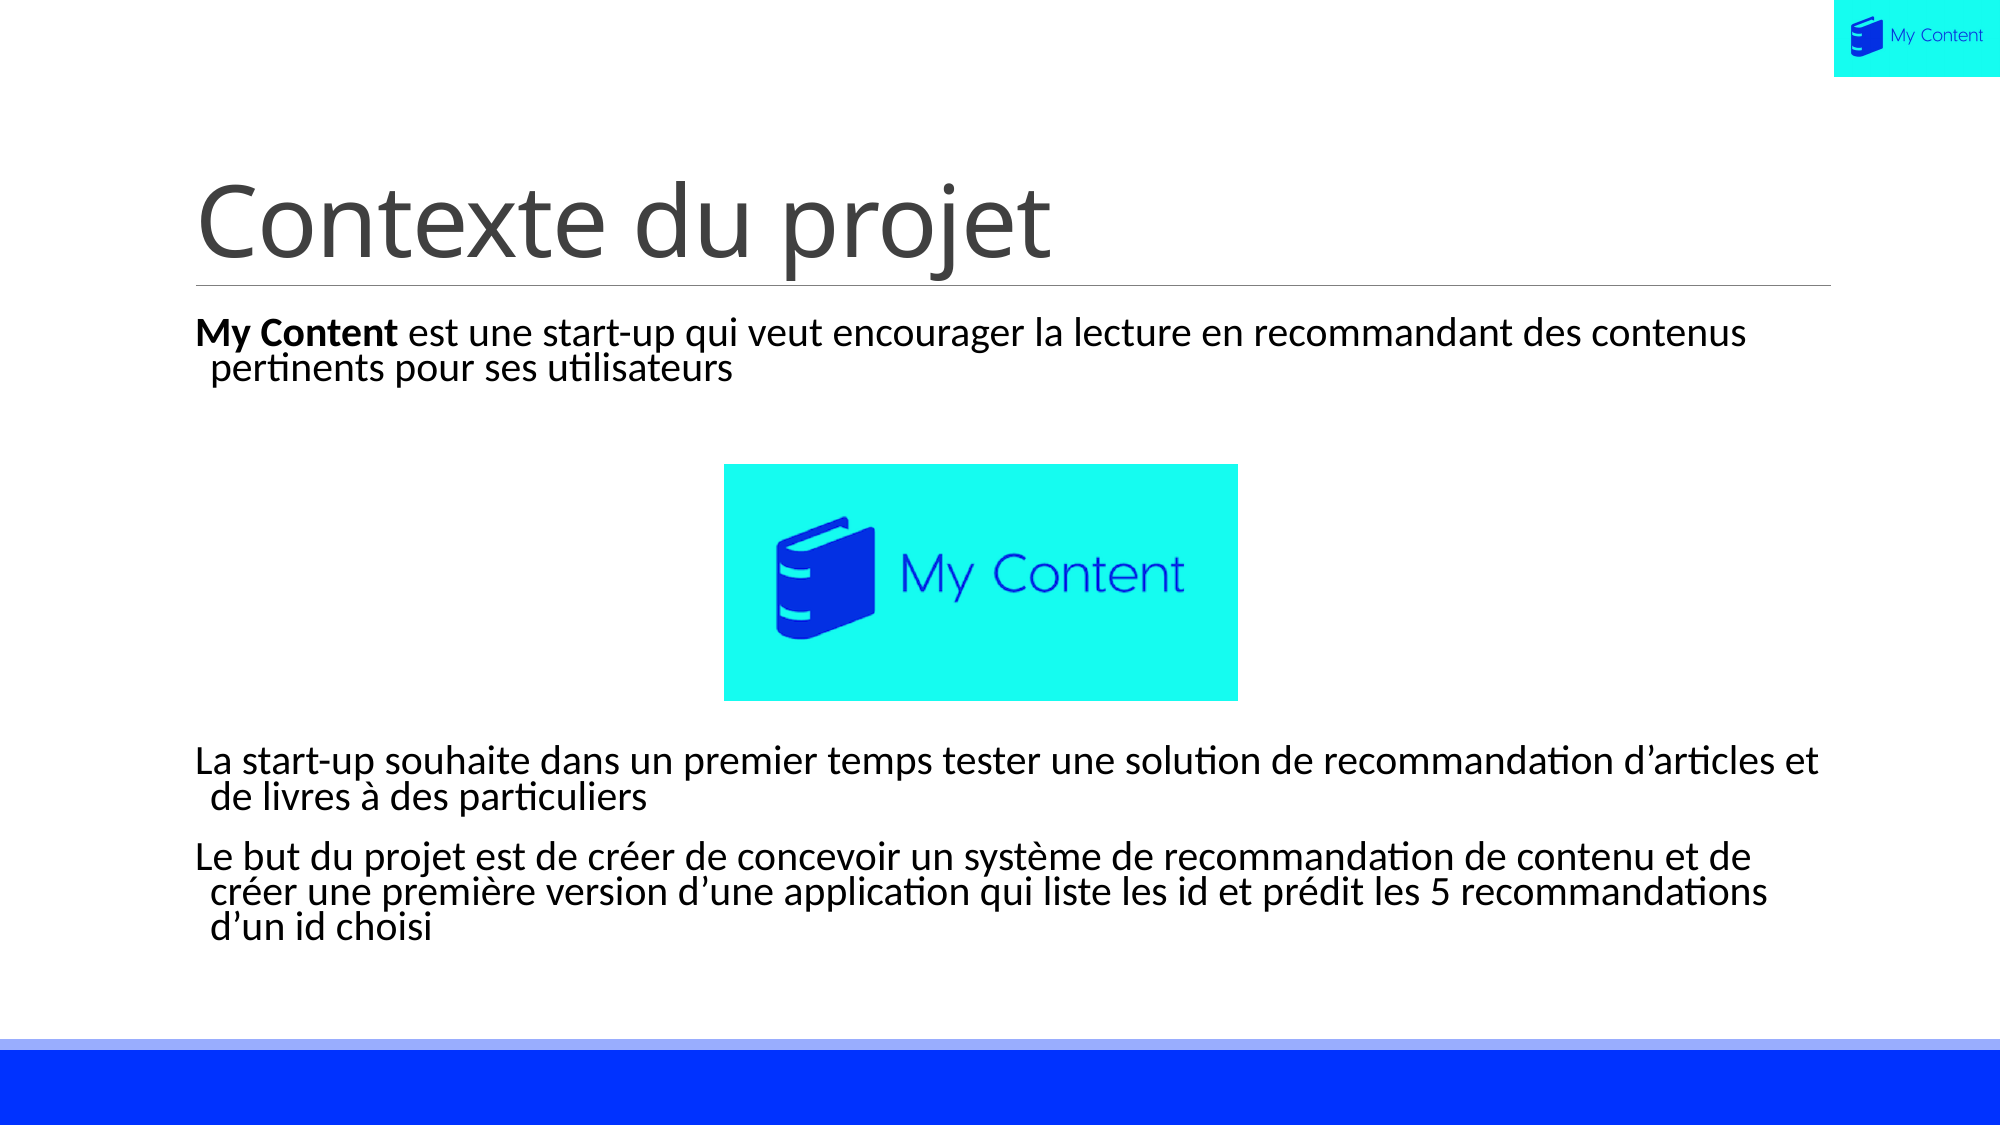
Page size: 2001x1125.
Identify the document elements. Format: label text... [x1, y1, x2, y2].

list My Content est une start-up qui veut encourager la lecture en recommandant des contenus pertinents pour ses utilisateurs La start-up souhaite dans un premier temps tester une solution de recommandation d’articles et de livres à des particuliers Le but du projet est de créer de concevoir un système de recommandation de contenu et de créer une première version d’une application qui liste les id et prédit les 5 recommandations d’un id choisi [180, 302, 1831, 963]
picture [1834, 0, 2000, 77]
picture [724, 464, 1238, 702]
title Contexte du projet [180, 47, 1831, 286]
